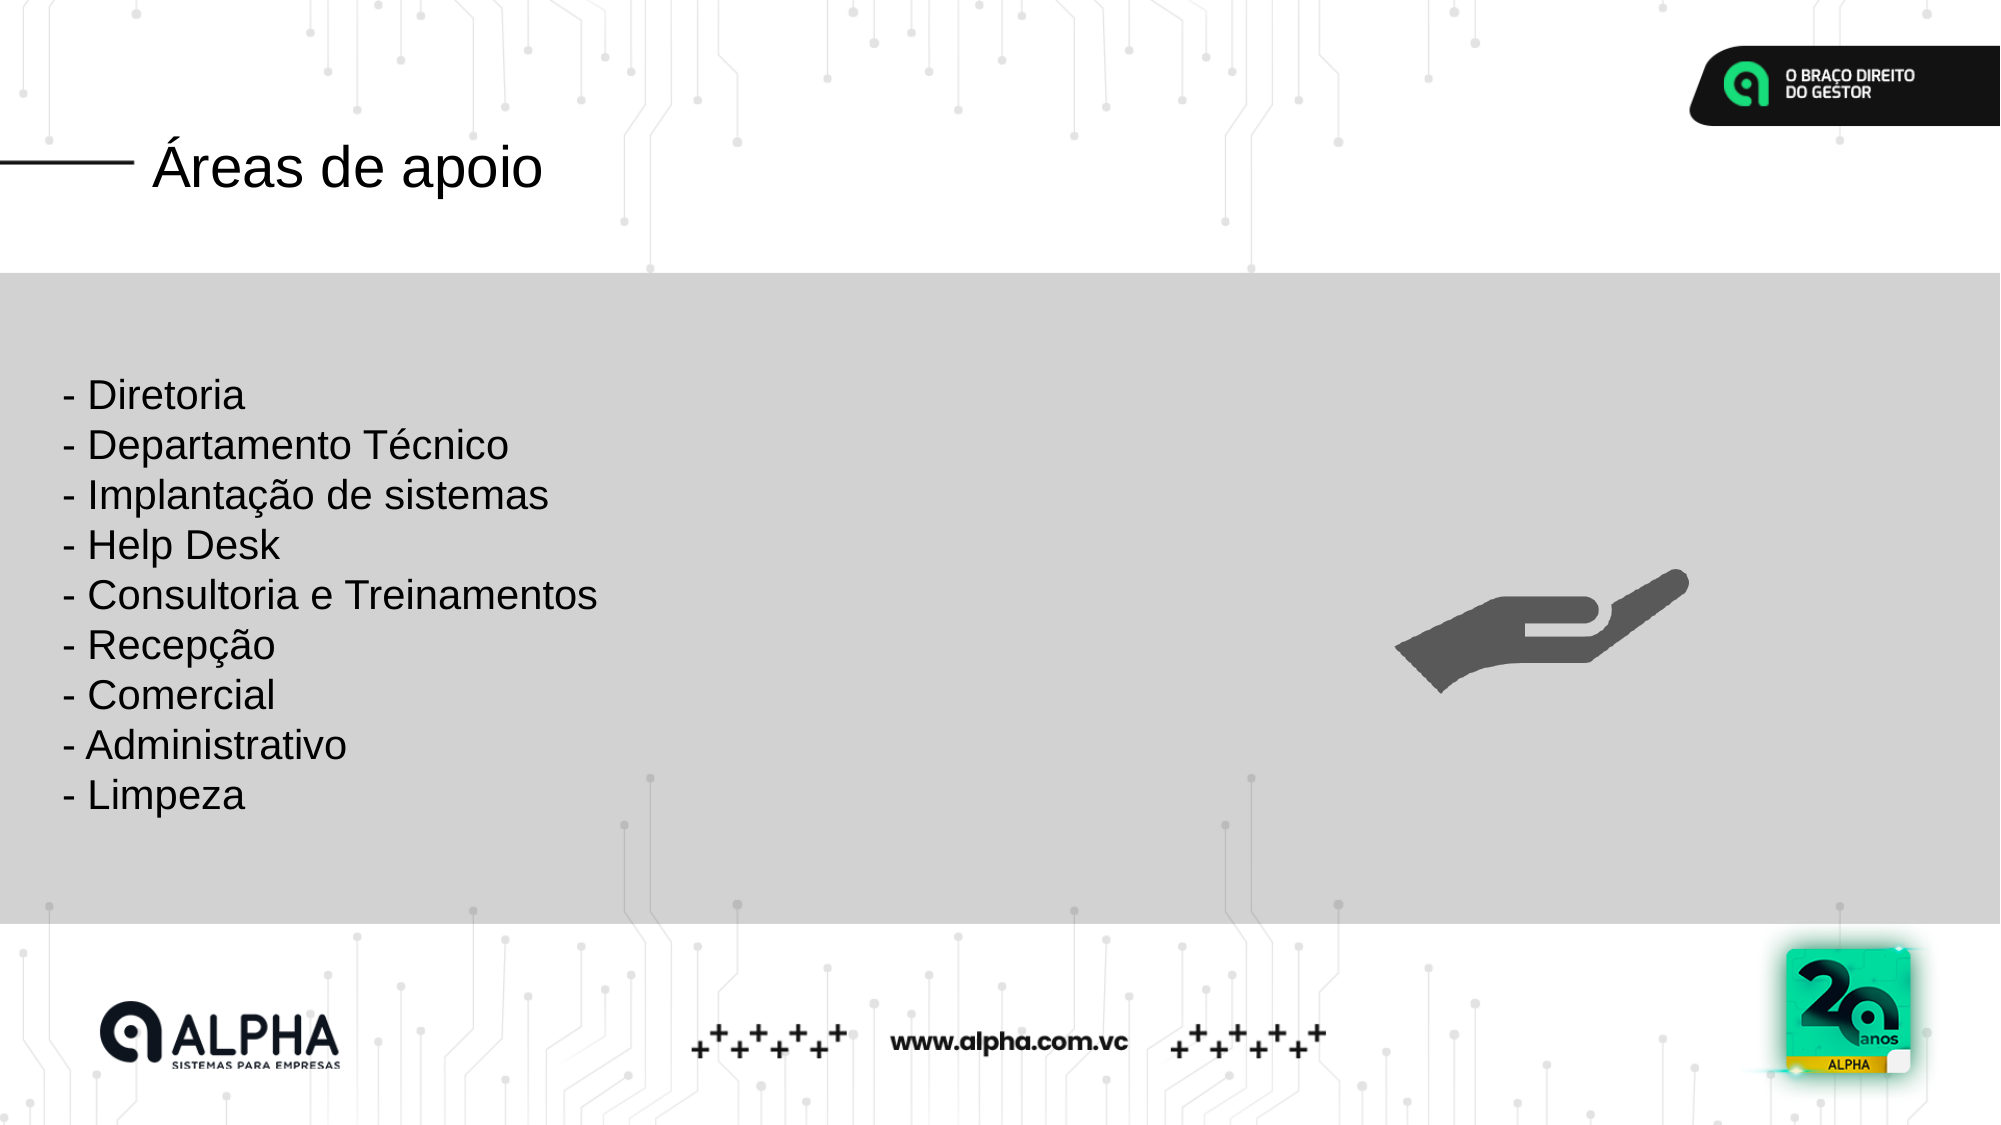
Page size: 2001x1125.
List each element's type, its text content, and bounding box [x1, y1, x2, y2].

picture [0, 0, 2000, 1125]
text_box - Diretoria - Departamento Técnico - Implantação de sistemas - Help Desk - Consultoria e Treinamentos - Recepção - Comercial - Administrativo - Limpeza [47, 360, 1987, 951]
text_box Áreas de apoio [137, 59, 1862, 277]
